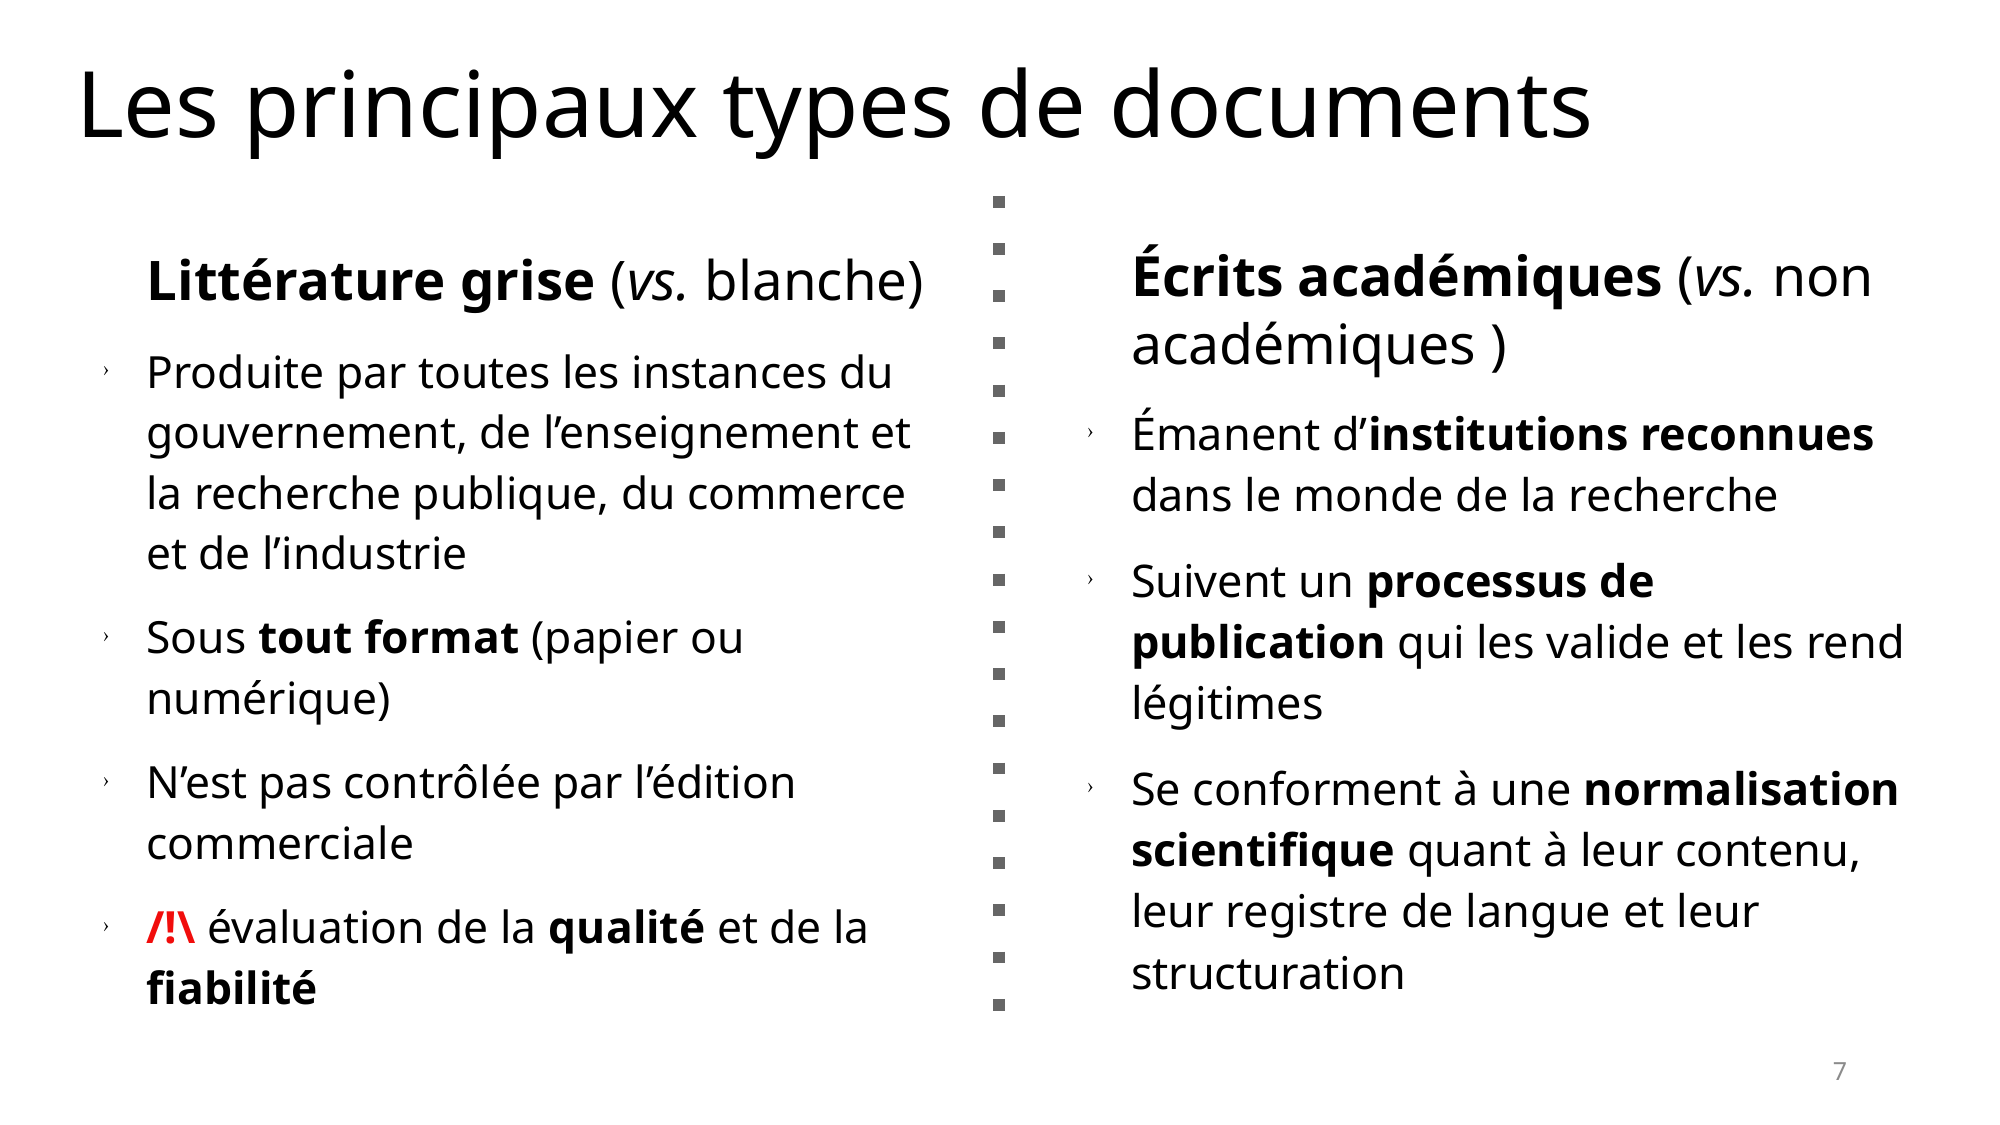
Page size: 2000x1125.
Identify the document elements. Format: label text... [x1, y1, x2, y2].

list Écrits académiques (vs. non académiques ) Émanent d’institutions reconnues dans le monde de la recherche Suivent un processus de publication qui les valide et les rend légitimes Se conforment à une normalisation scientifique quant à leur contenu, leur registre de langue et leur structuration [1072, 242, 1915, 1011]
list Littérature grise (vs. blanche) Produite par toutes les instances du gouvernement, de l’enseignement et la recherche publique, du commerce et de l’industrie Sous tout format (papier ou numérique) N’est pas contrôlée par l’édition commerciale /!\ évaluation de la qualité et de la fiabilité [88, 242, 931, 1050]
title Les principaux types de documents [76, 0, 1801, 237]
